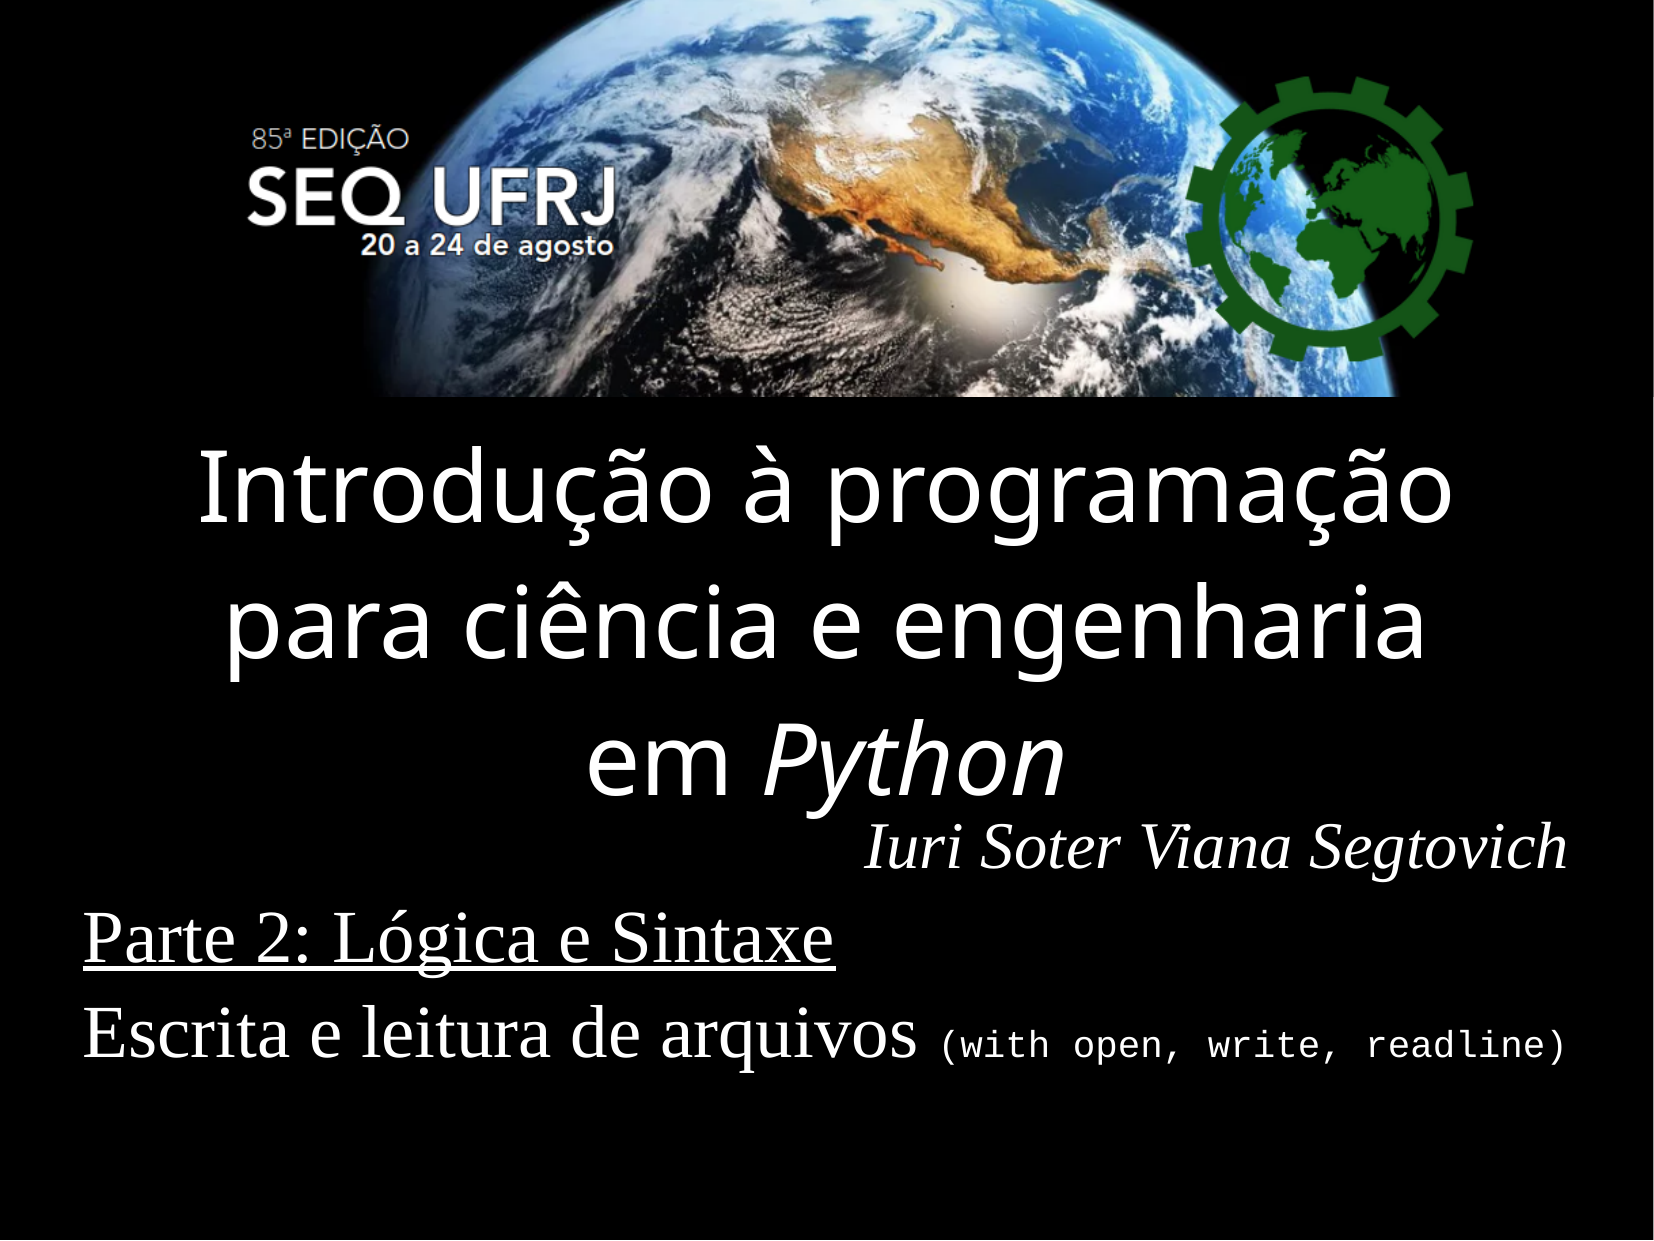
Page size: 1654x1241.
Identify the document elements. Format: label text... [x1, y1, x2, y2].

title Introdução à programação para ciência e engenharia em Python [82, 445, 1571, 795]
picture [0, 0, 1654, 397]
list Iuri Soter Viana Segtovich Parte 2: Lógica e Sintaxe Escrita e leitura de arquivos (with open, write, readline) [82, 809, 1571, 1241]
